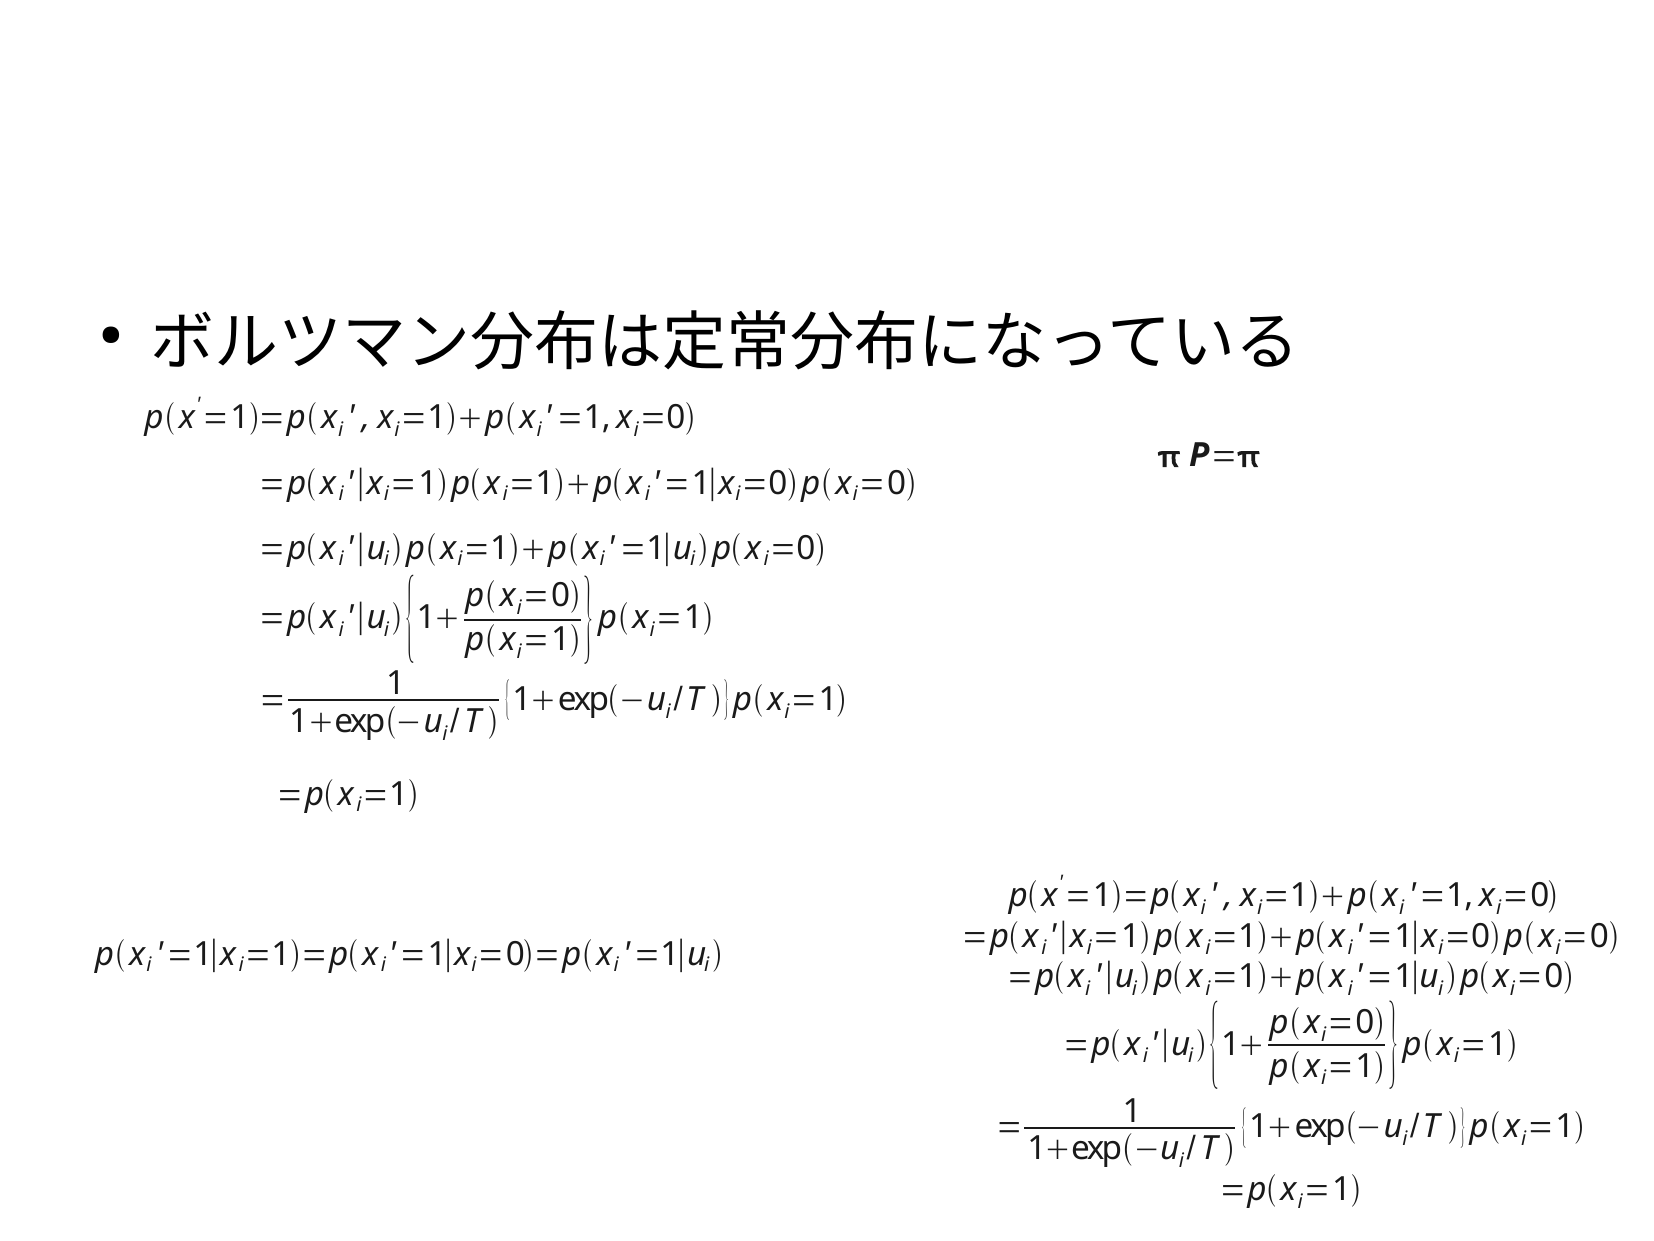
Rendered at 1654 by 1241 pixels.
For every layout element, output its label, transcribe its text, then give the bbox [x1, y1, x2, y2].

chart [941, 872, 1625, 1211]
chart [256, 775, 425, 815]
chart [238, 529, 832, 569]
chart [138, 393, 702, 438]
chart [238, 573, 853, 743]
chart [1151, 436, 1272, 473]
chart [238, 464, 922, 504]
list ボルツマン分布は定常分布になっている [82, 290, 1571, 384]
chart [88, 935, 729, 975]
